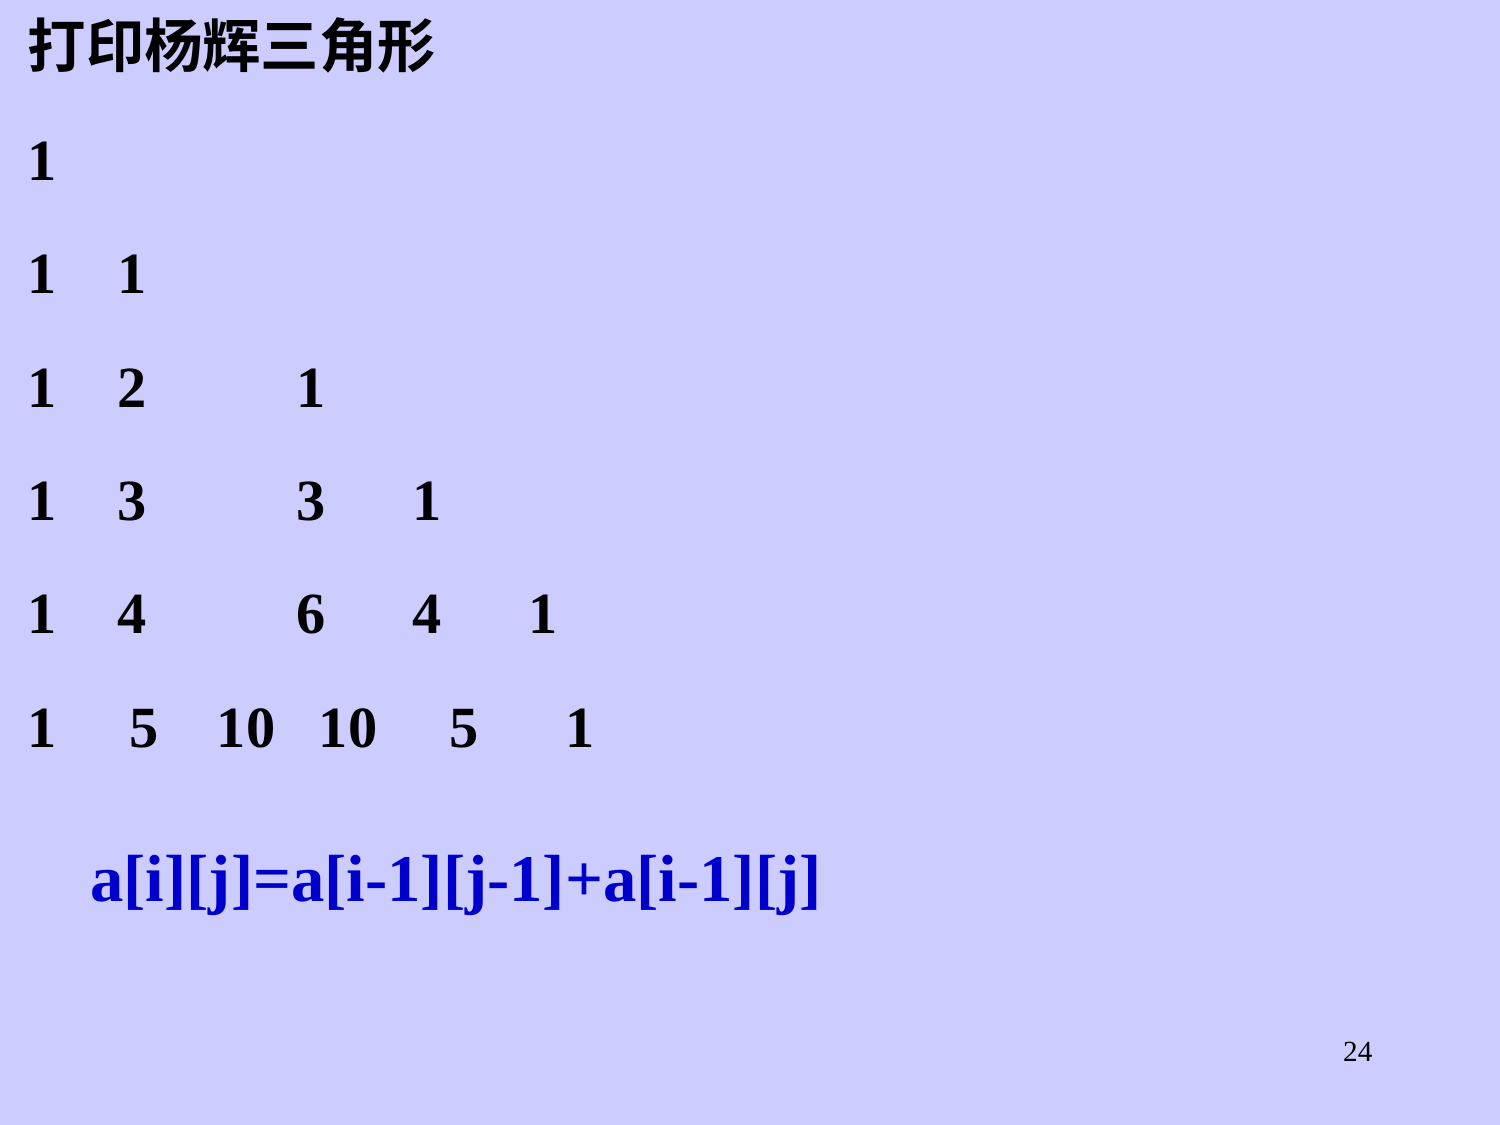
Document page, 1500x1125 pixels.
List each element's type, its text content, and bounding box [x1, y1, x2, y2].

text_box a[i][j]=a[i-1][j-1]+a[i-1][j] [87, 825, 850, 917]
text_box 打印杨辉三角形 1 1 1 2 1 1 3 3 1 1 4 6 4 1 1 5 10 10 5 1 [24, 0, 688, 761]
text_box <编号> [1074, 1025, 1388, 1101]
